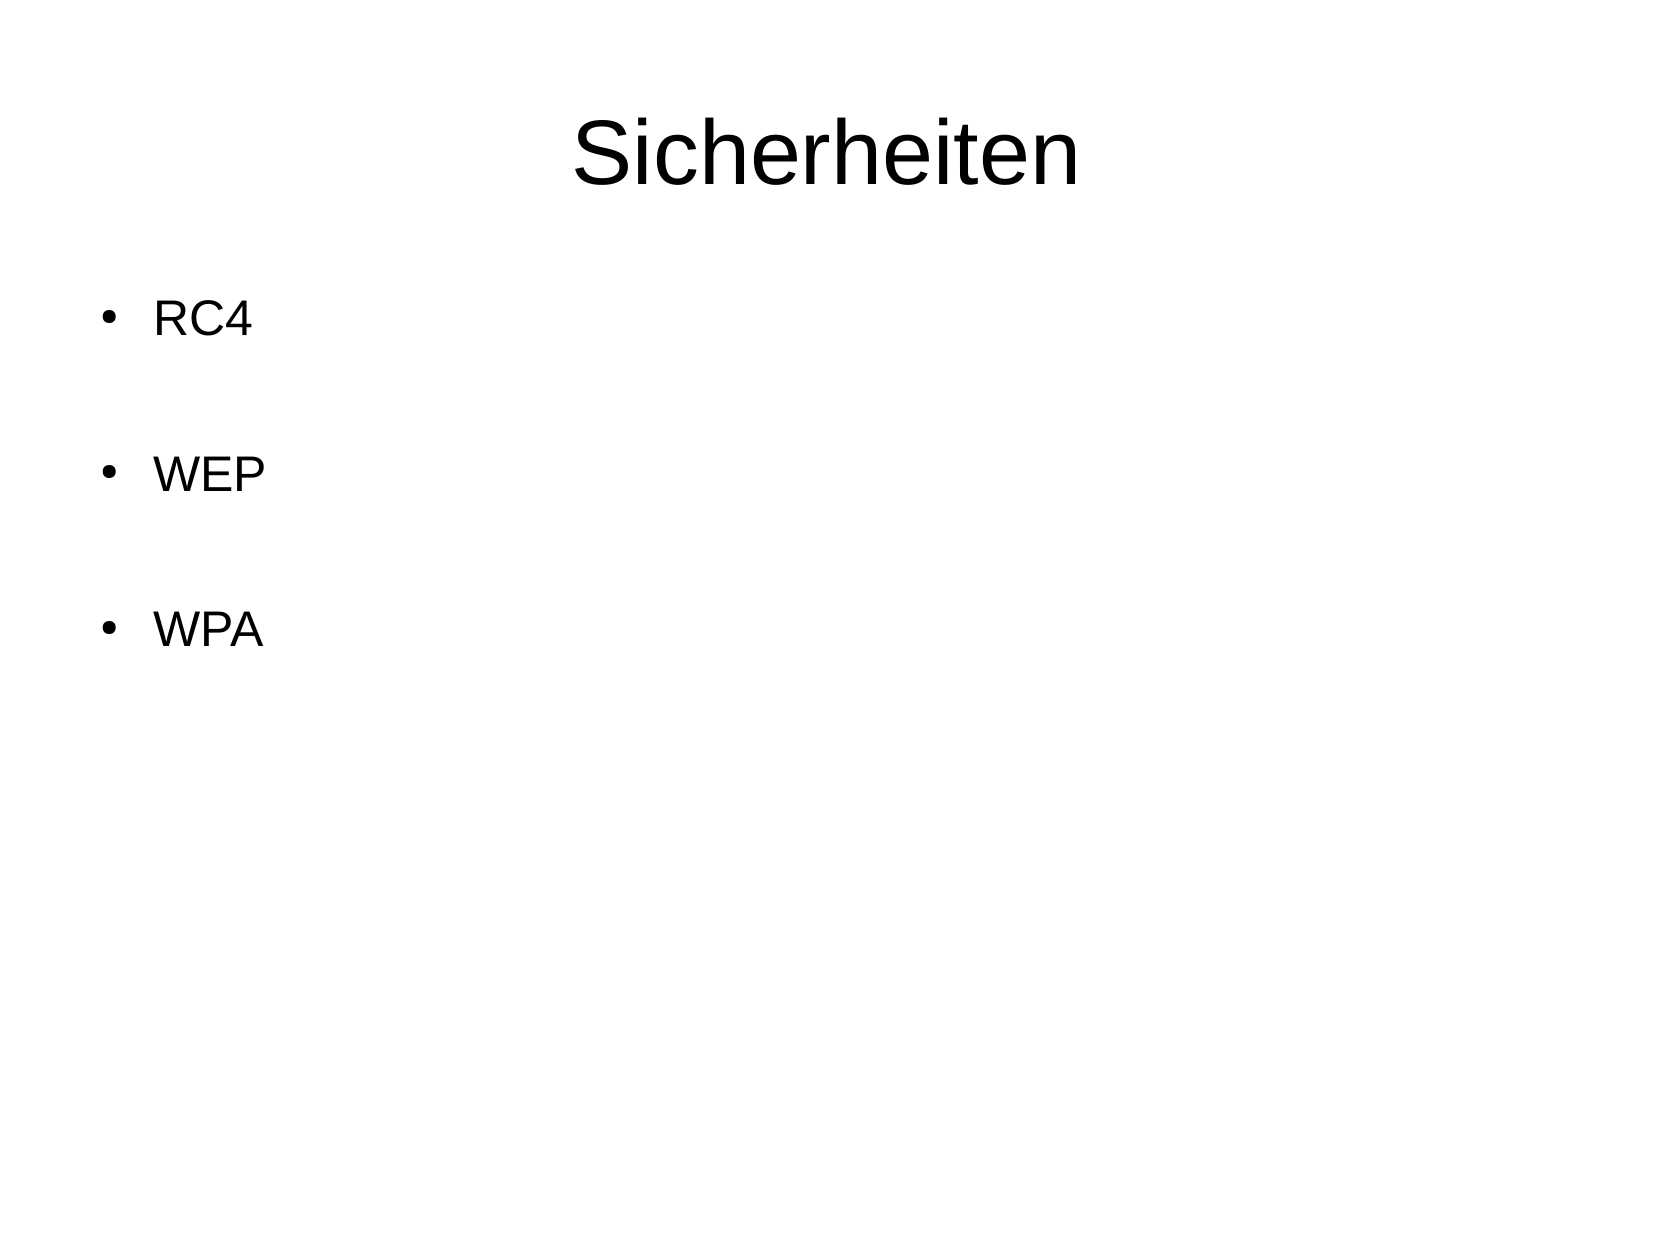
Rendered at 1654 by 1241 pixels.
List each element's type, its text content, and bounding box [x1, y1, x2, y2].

title Sicherheiten [82, 49, 1571, 257]
list RC4 WEP WPA [82, 290, 1571, 1010]
